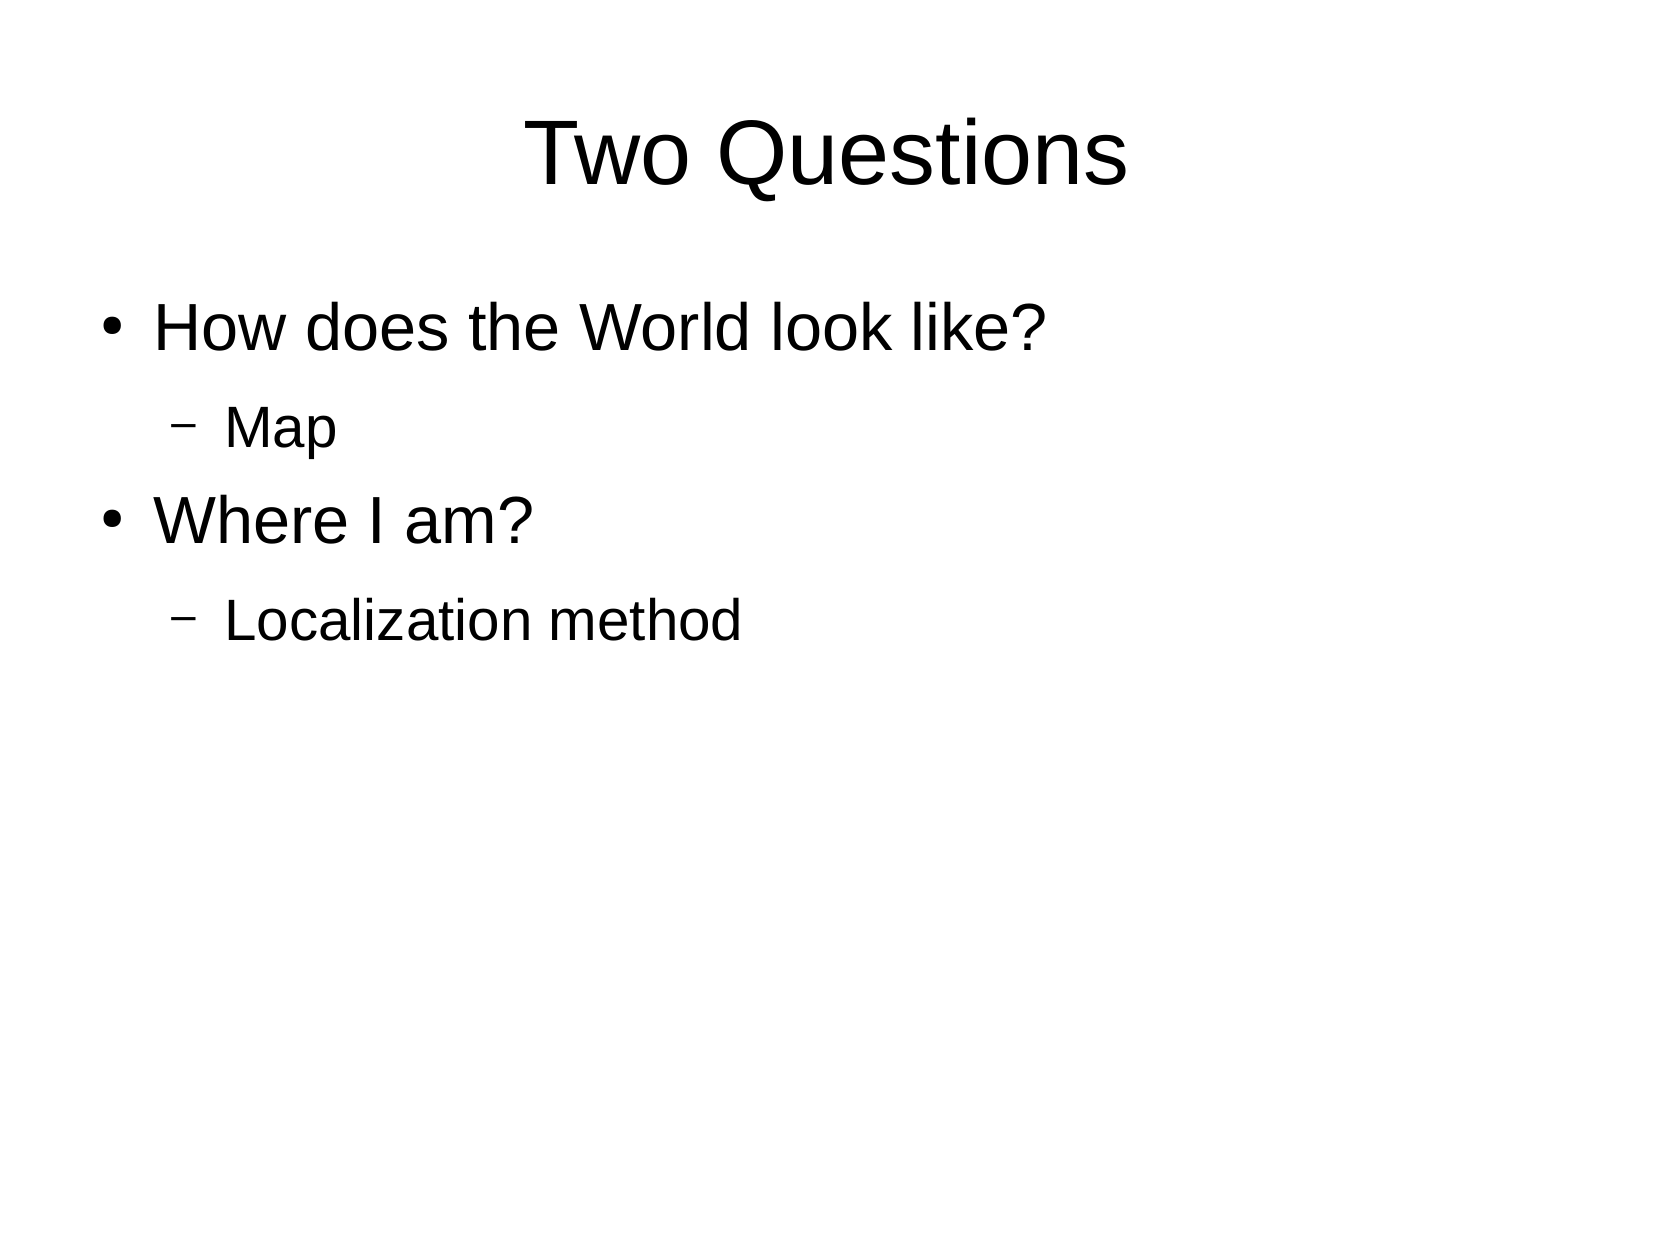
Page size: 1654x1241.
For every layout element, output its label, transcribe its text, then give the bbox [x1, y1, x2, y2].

title Two Questions [82, 49, 1571, 257]
list How does the World look like? Map Where I am? Localization method [82, 290, 1571, 1010]
